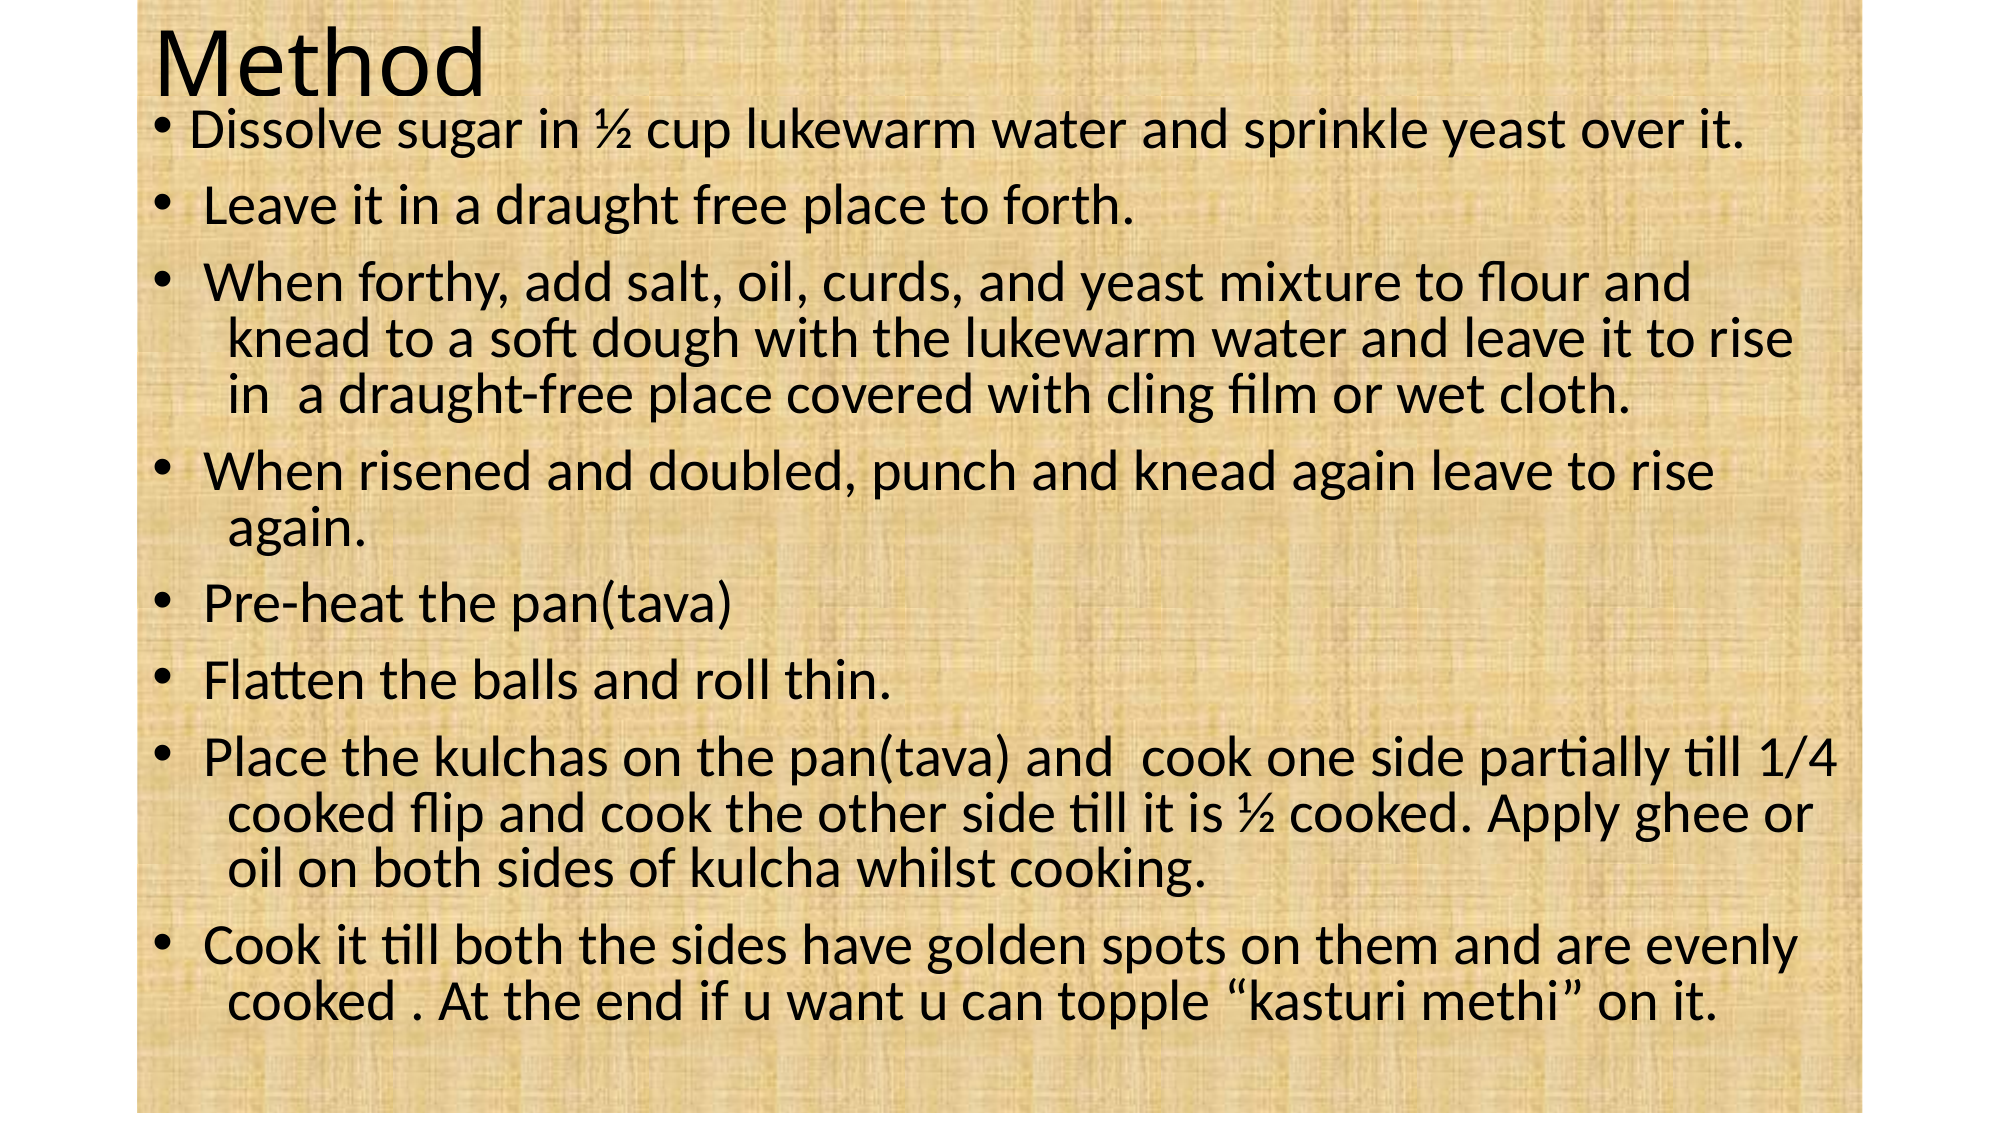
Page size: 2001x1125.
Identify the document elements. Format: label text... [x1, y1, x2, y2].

title Method [137, 0, 1863, 96]
list Dissolve sugar in ½ cup lukewarm water and sprinkle yeast over it. Leave it in a draught free place to forth. When forthy, add salt, oil, curds, and yeast mixture to flour and knead to a soft dough with the lukewarm water and leave it to rise in a draught-free place covered with cling film or wet cloth. When risened and doubled, punch and knead again leave to rise again. Pre-heat the pan(tava) Flatten the balls and roll thin. Place the kulchas on the pan(tava) and cook one side partially till 1/4 cooked flip and cook the other side till it is ½ cooked. Apply ghee or oil on both sides of kulcha whilst cooking. Cook it till both the sides have golden spots on them and are evenly cooked . At the end if u want u can topple “kasturi methi” on it. [137, 96, 1863, 1113]
